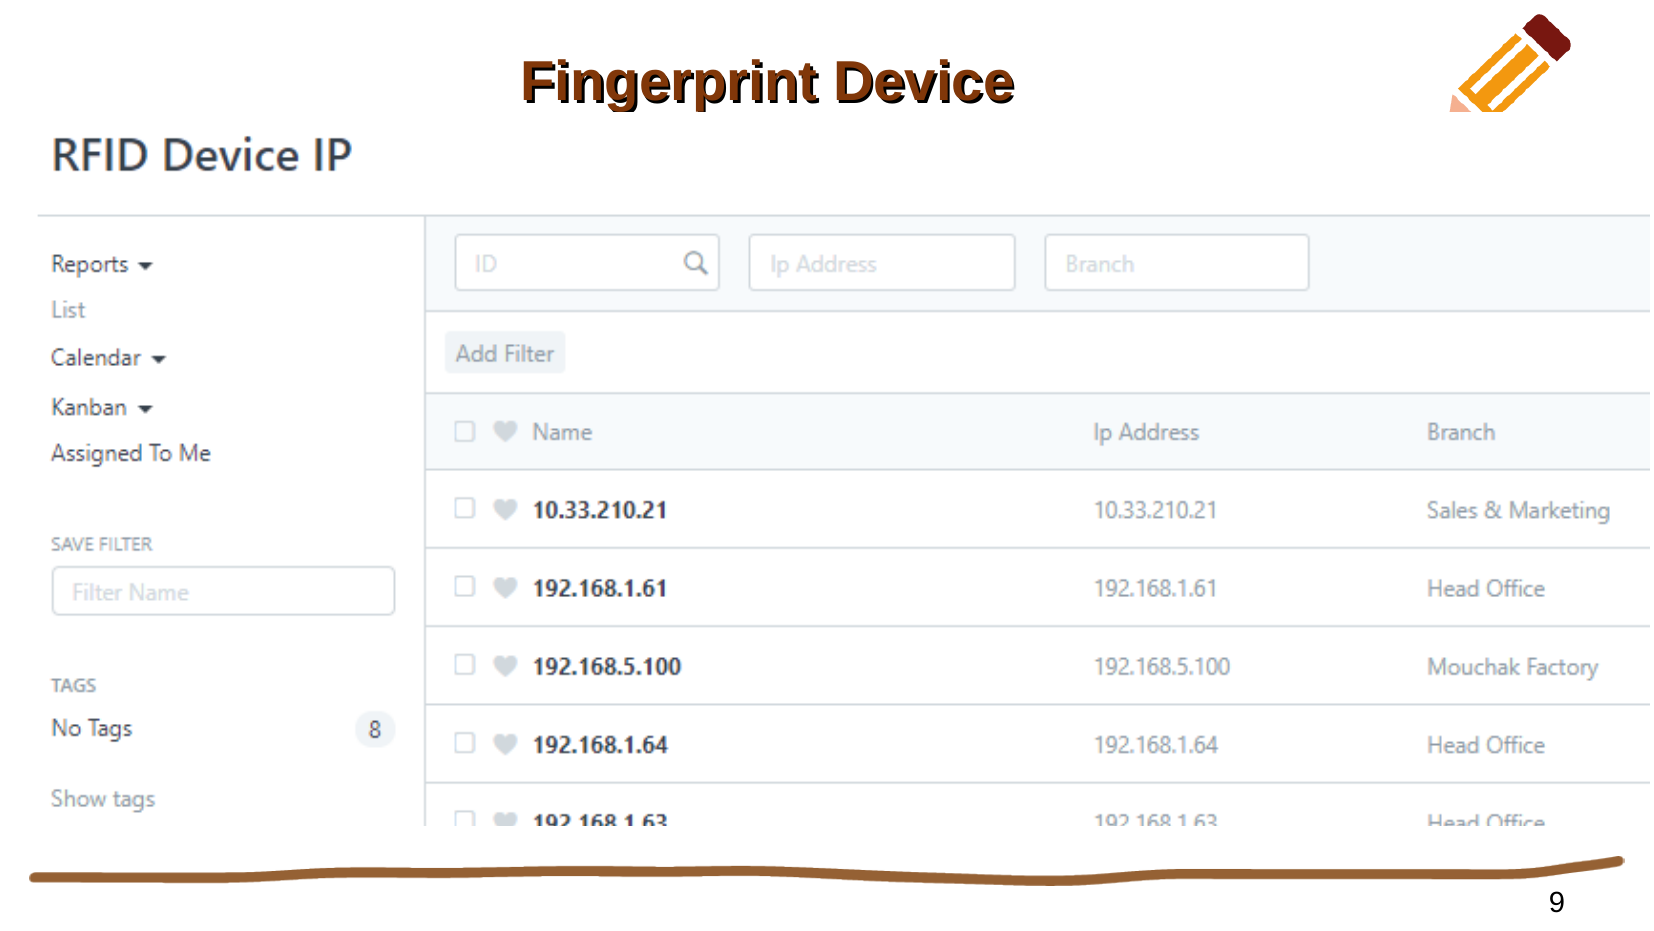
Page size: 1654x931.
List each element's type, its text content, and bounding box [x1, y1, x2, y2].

title Fingerprint Device [88, 29, 1447, 112]
picture [29, 856, 1625, 886]
picture [37, 14, 1650, 826]
